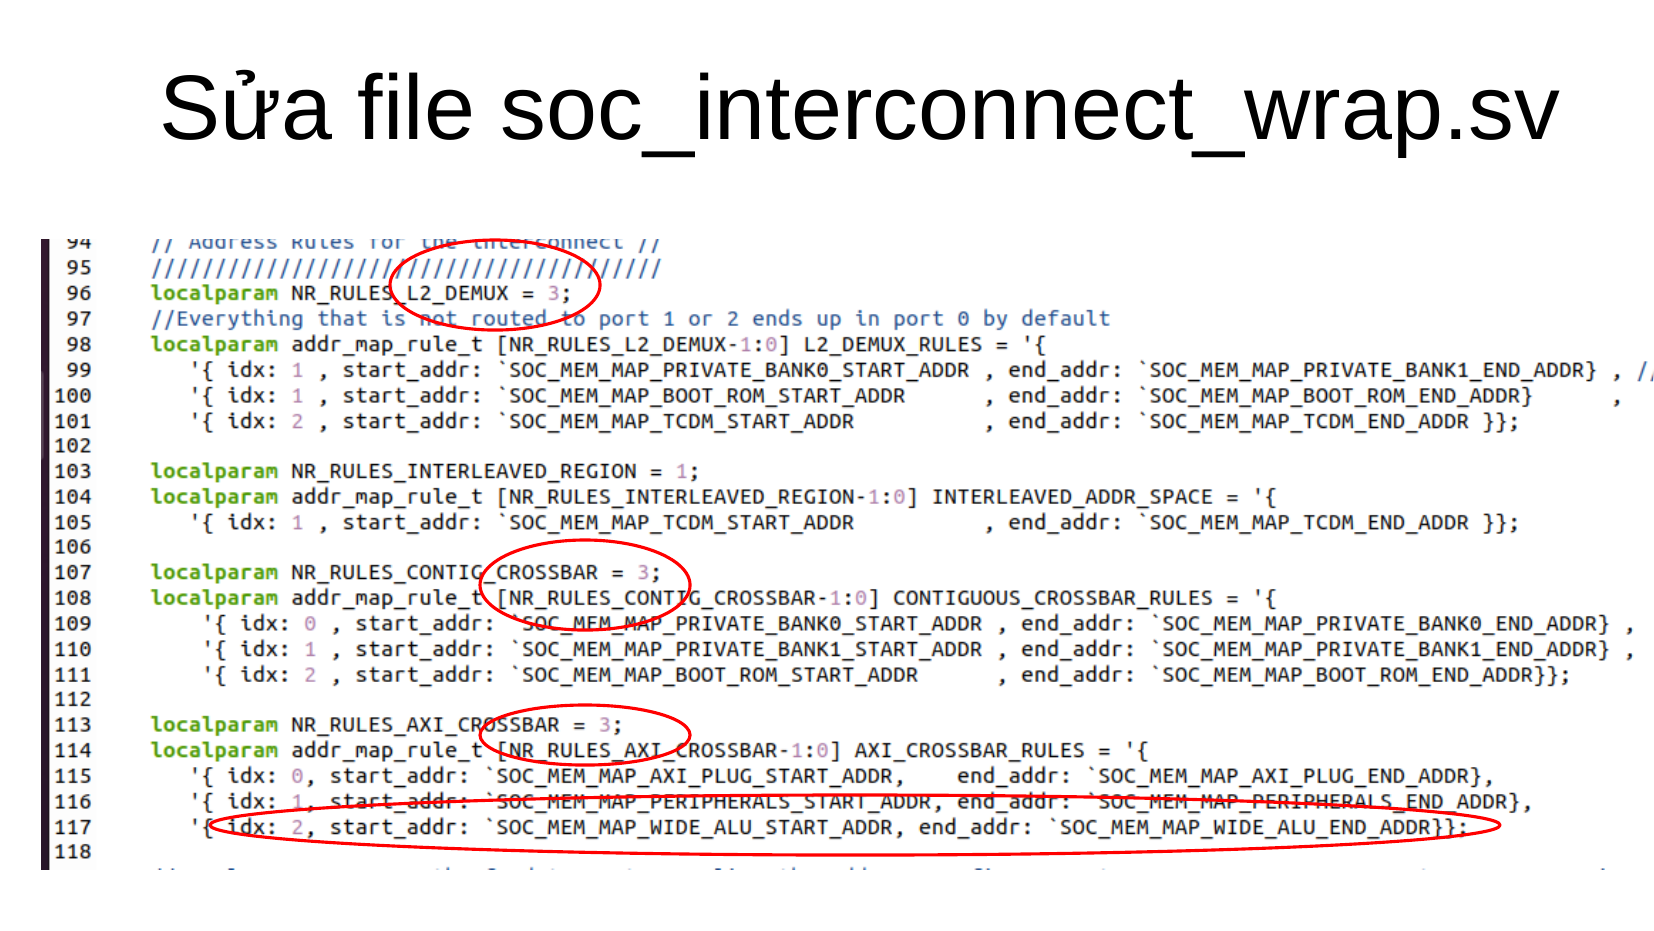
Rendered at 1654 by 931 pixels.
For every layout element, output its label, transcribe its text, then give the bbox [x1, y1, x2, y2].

picture [392, 242, 598, 328]
title Sửa file soc_interconnect_wrap.sv [116, 30, 1606, 186]
picture [41, 239, 1654, 870]
